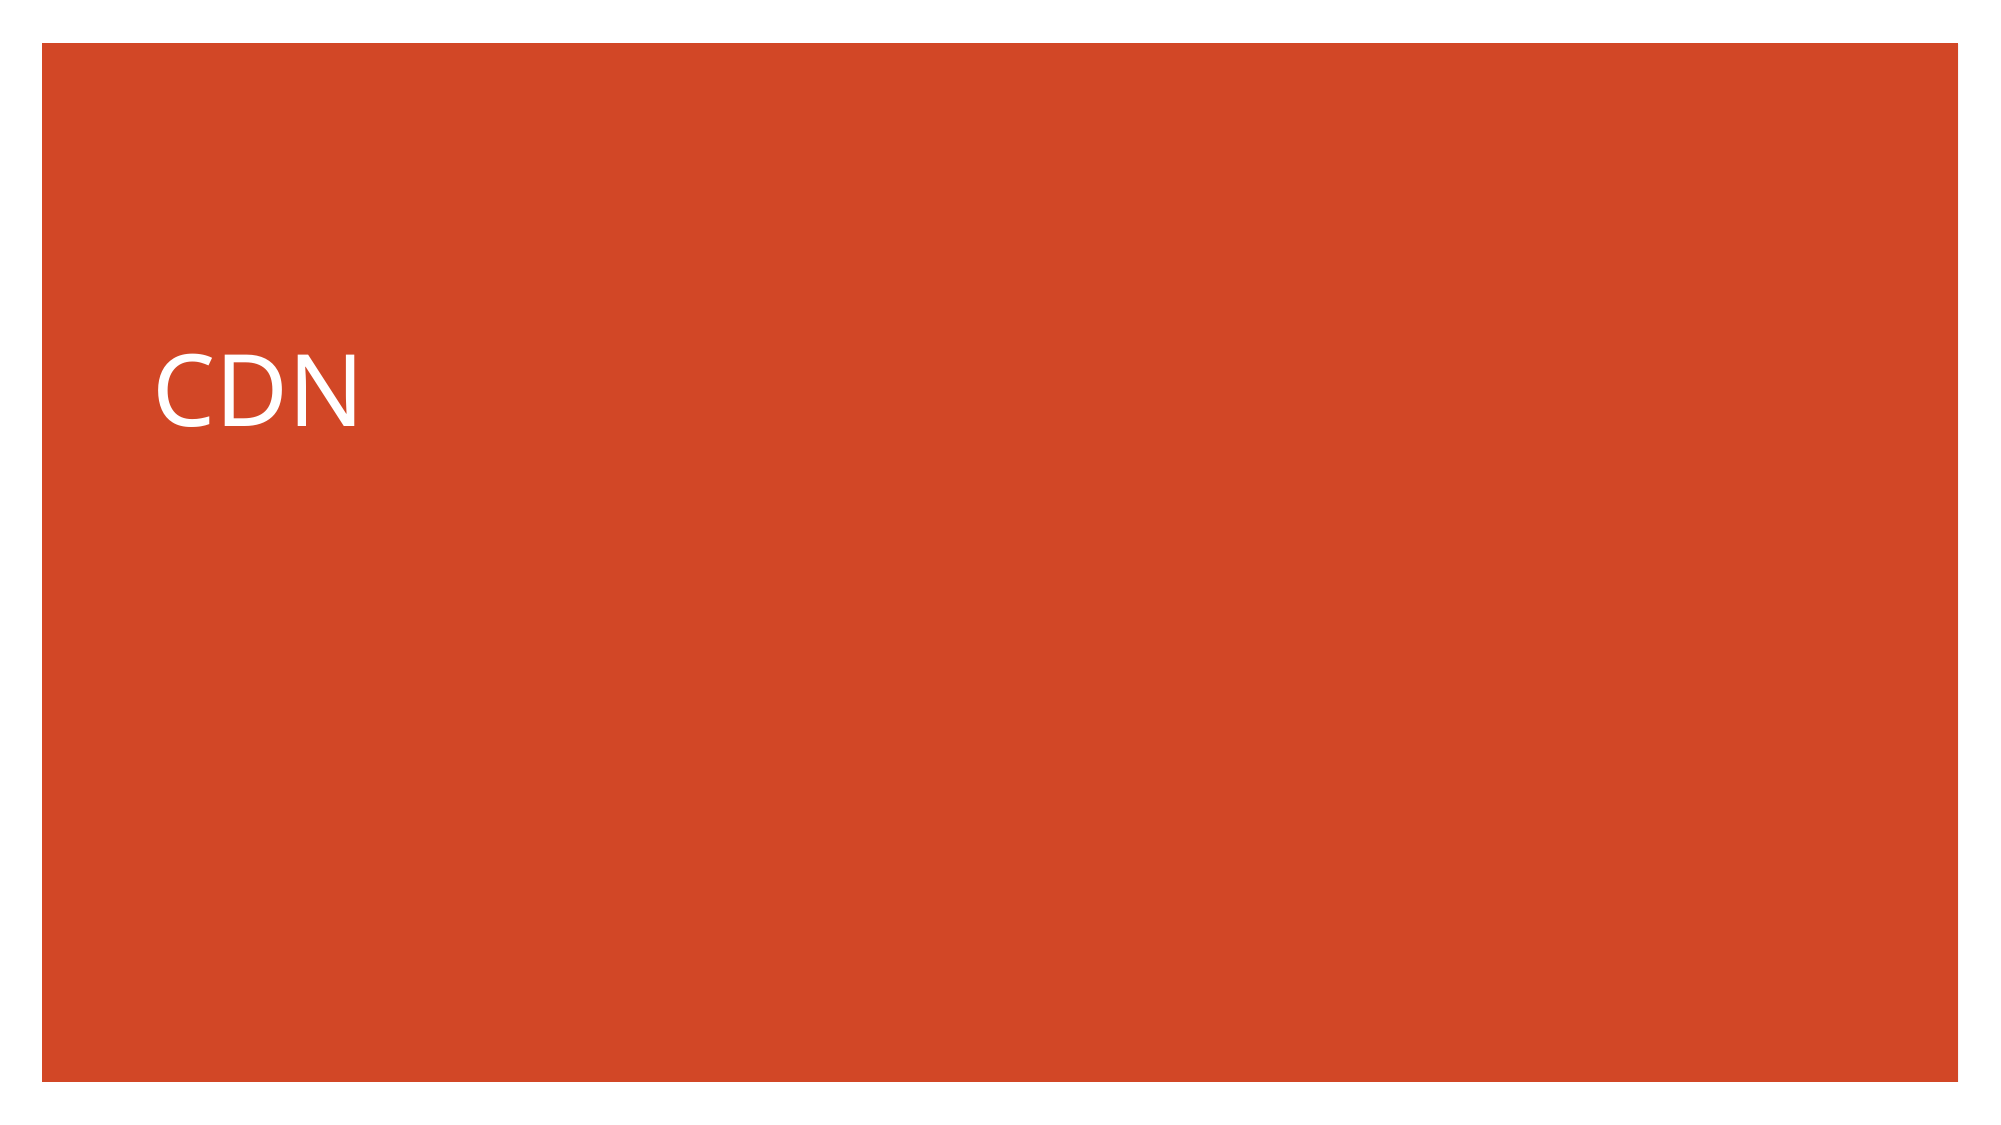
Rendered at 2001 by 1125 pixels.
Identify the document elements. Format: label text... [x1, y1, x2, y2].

title CDN [137, 190, 1863, 583]
